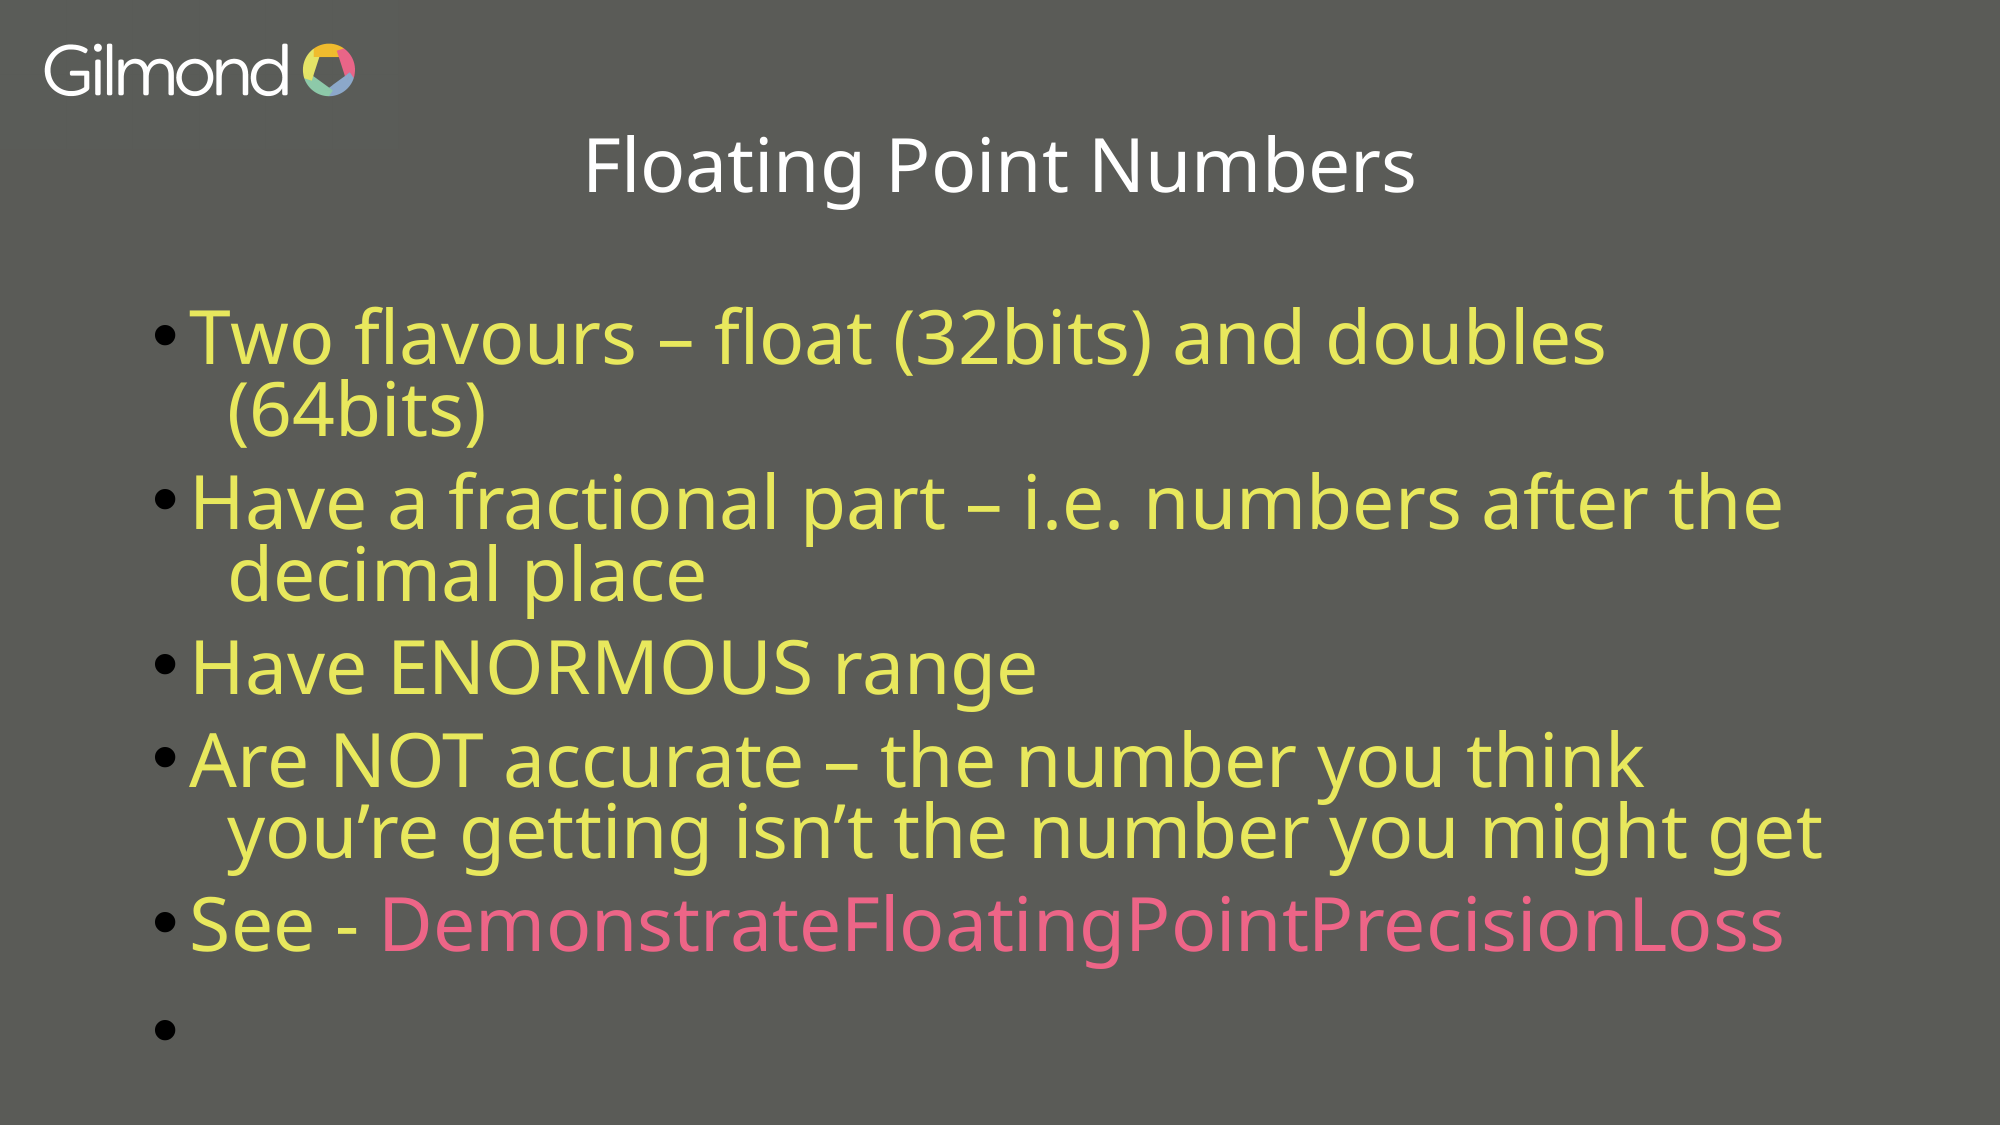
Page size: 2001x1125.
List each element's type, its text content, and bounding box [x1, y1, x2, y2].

picture [0, 0, 399, 149]
title Floating Point Numbers [137, 59, 1863, 278]
list Two flavours – float (32bits) and doubles (64bits) Have a fractional part – i.e. numbers after the decimal place Have ENORMOUS range Are NOT accurate – the number you think you’re getting isn’t the number you might get See - DemonstrateFloatingPointPrecisionLoss [137, 299, 1863, 1014]
